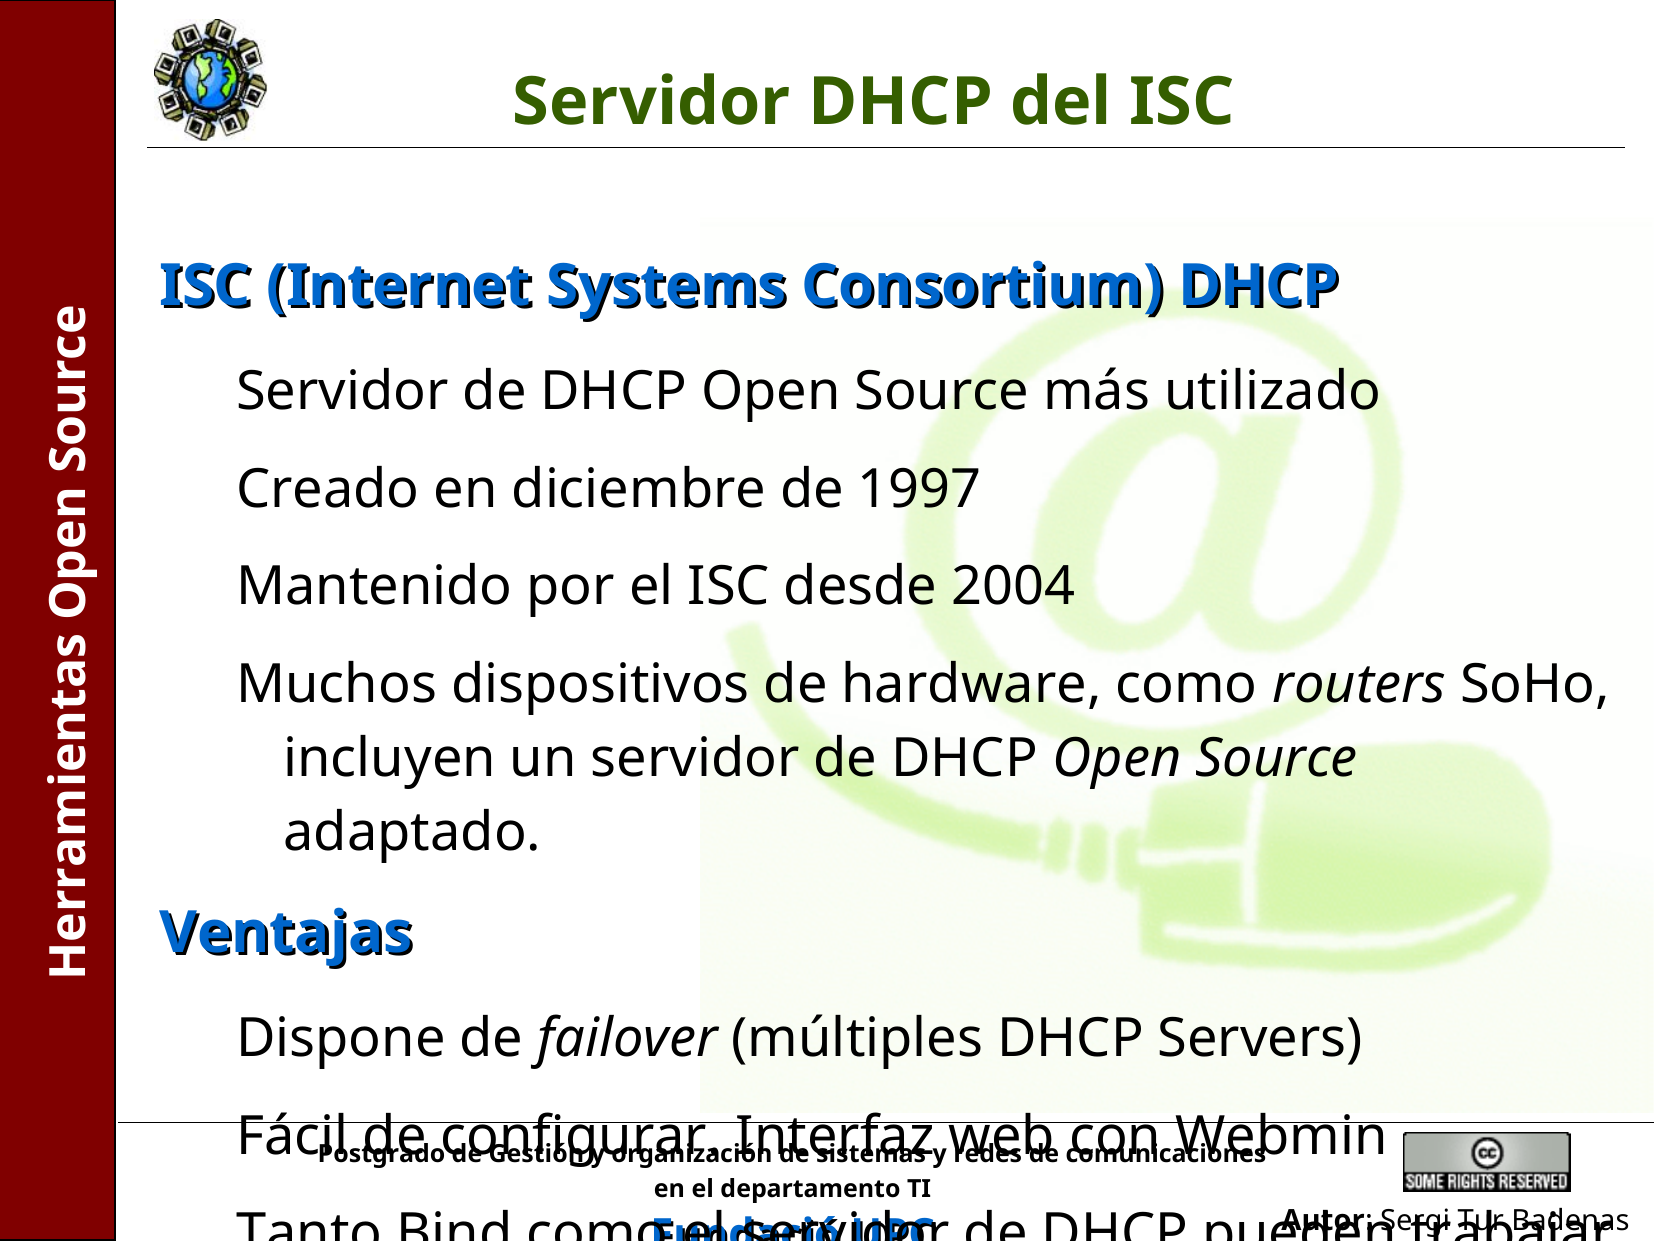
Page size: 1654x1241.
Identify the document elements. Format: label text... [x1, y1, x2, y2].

title Servidor DHCP del ISC [129, 56, 1619, 141]
picture [1403, 1132, 1571, 1192]
picture [154, 19, 268, 56]
picture [700, 217, 1654, 1113]
list ISC (Internet Systems Consortium) DHCP Servidor de DHCP Open Source más utilizado Creado en diciembre de 1997 Mantenido por el ISC desde 2004 Muchos dispositivos de hardware, como routers SoHo, incluyen un servidor de DHCP Open Source adaptado. Ventajas Dispone de failover (múltiples DHCP Servers) Fácil de configurar. Interfaz web con Webmin Tanto Bind como el servidor de DHCP pueden trabajar perfectamente en redes heterogéneas [141, 242, 1630, 1078]
